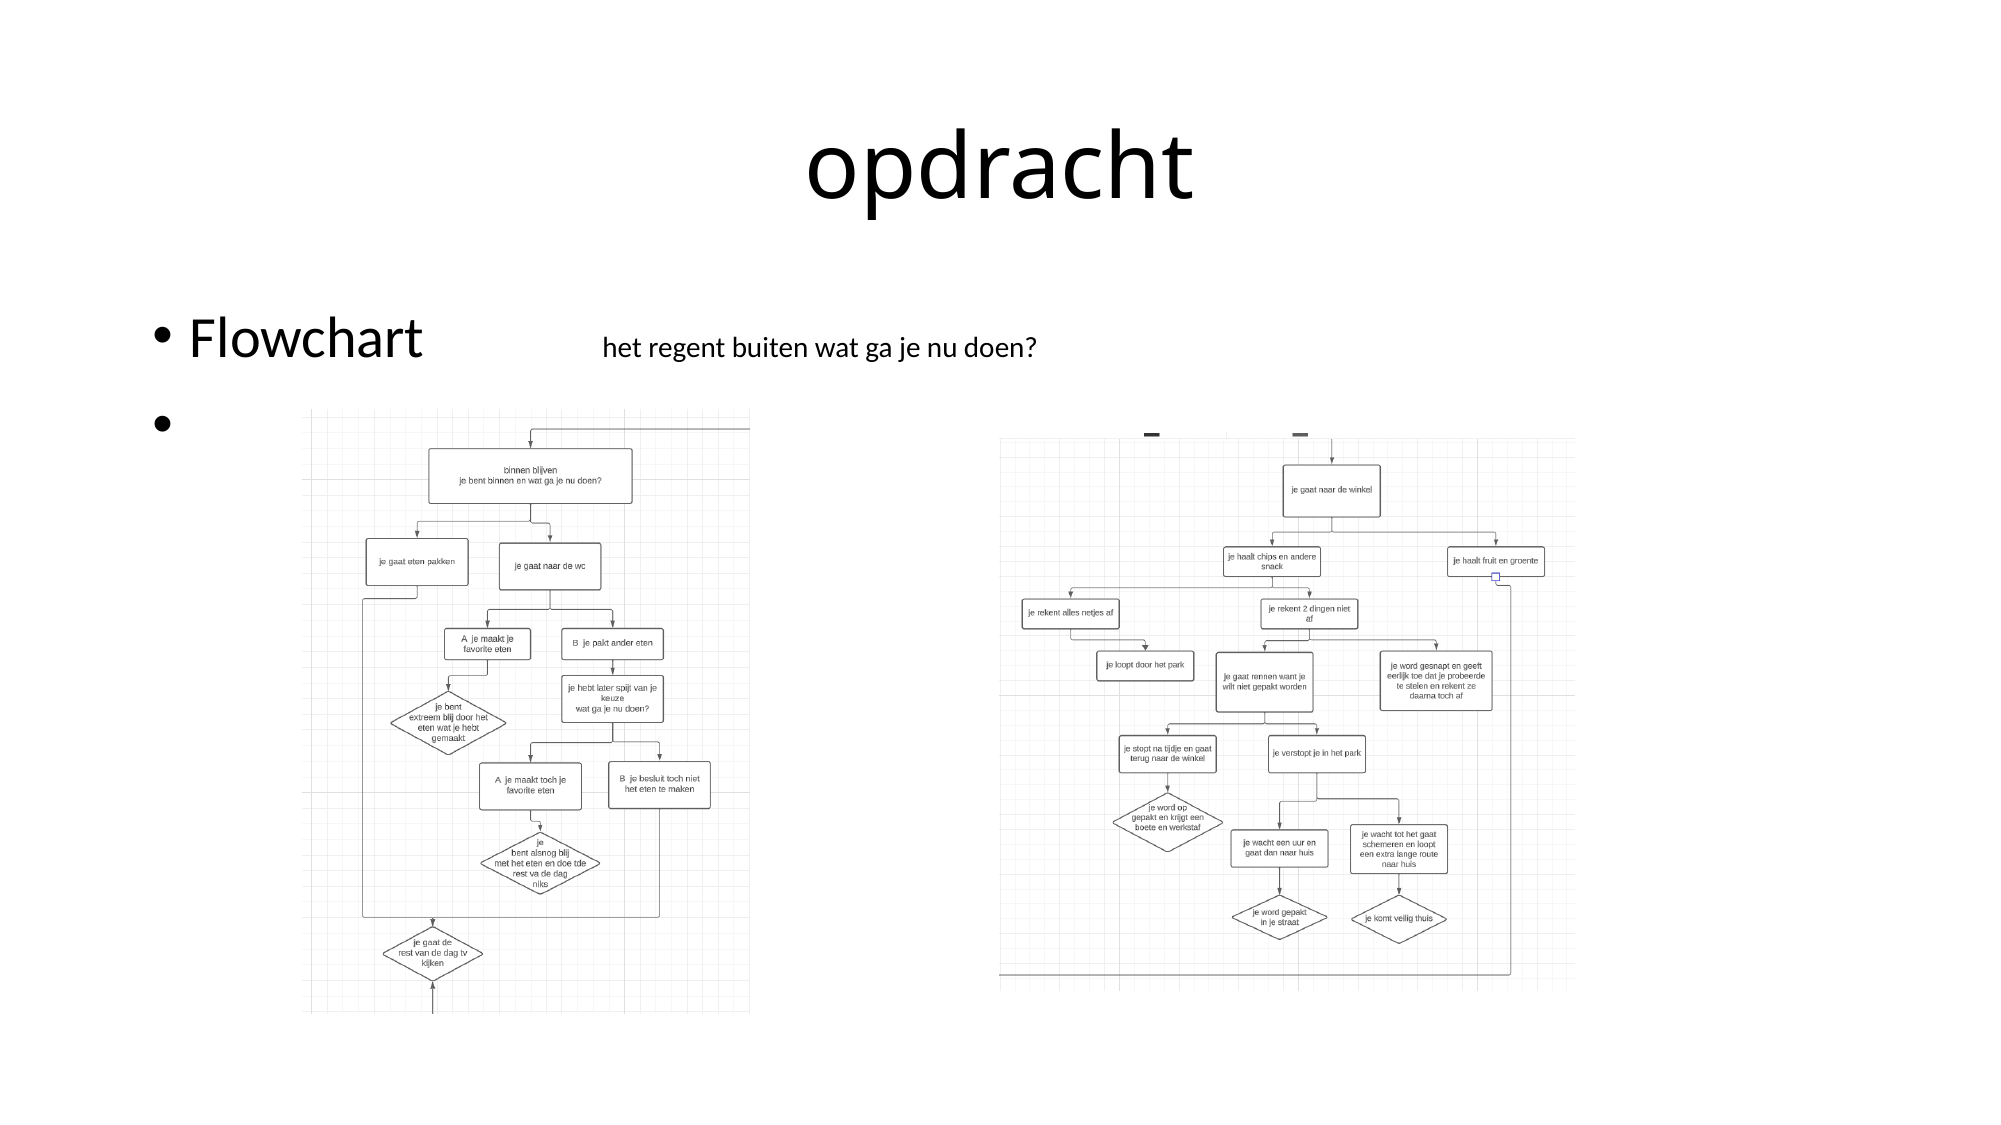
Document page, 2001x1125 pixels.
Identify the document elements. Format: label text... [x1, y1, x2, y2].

picture [302, 409, 750, 1014]
picture [999, 432, 1575, 991]
list Flowchart het regent buiten wat ga je nu doen? [137, 299, 1863, 1014]
title opdracht [137, 59, 1863, 278]
